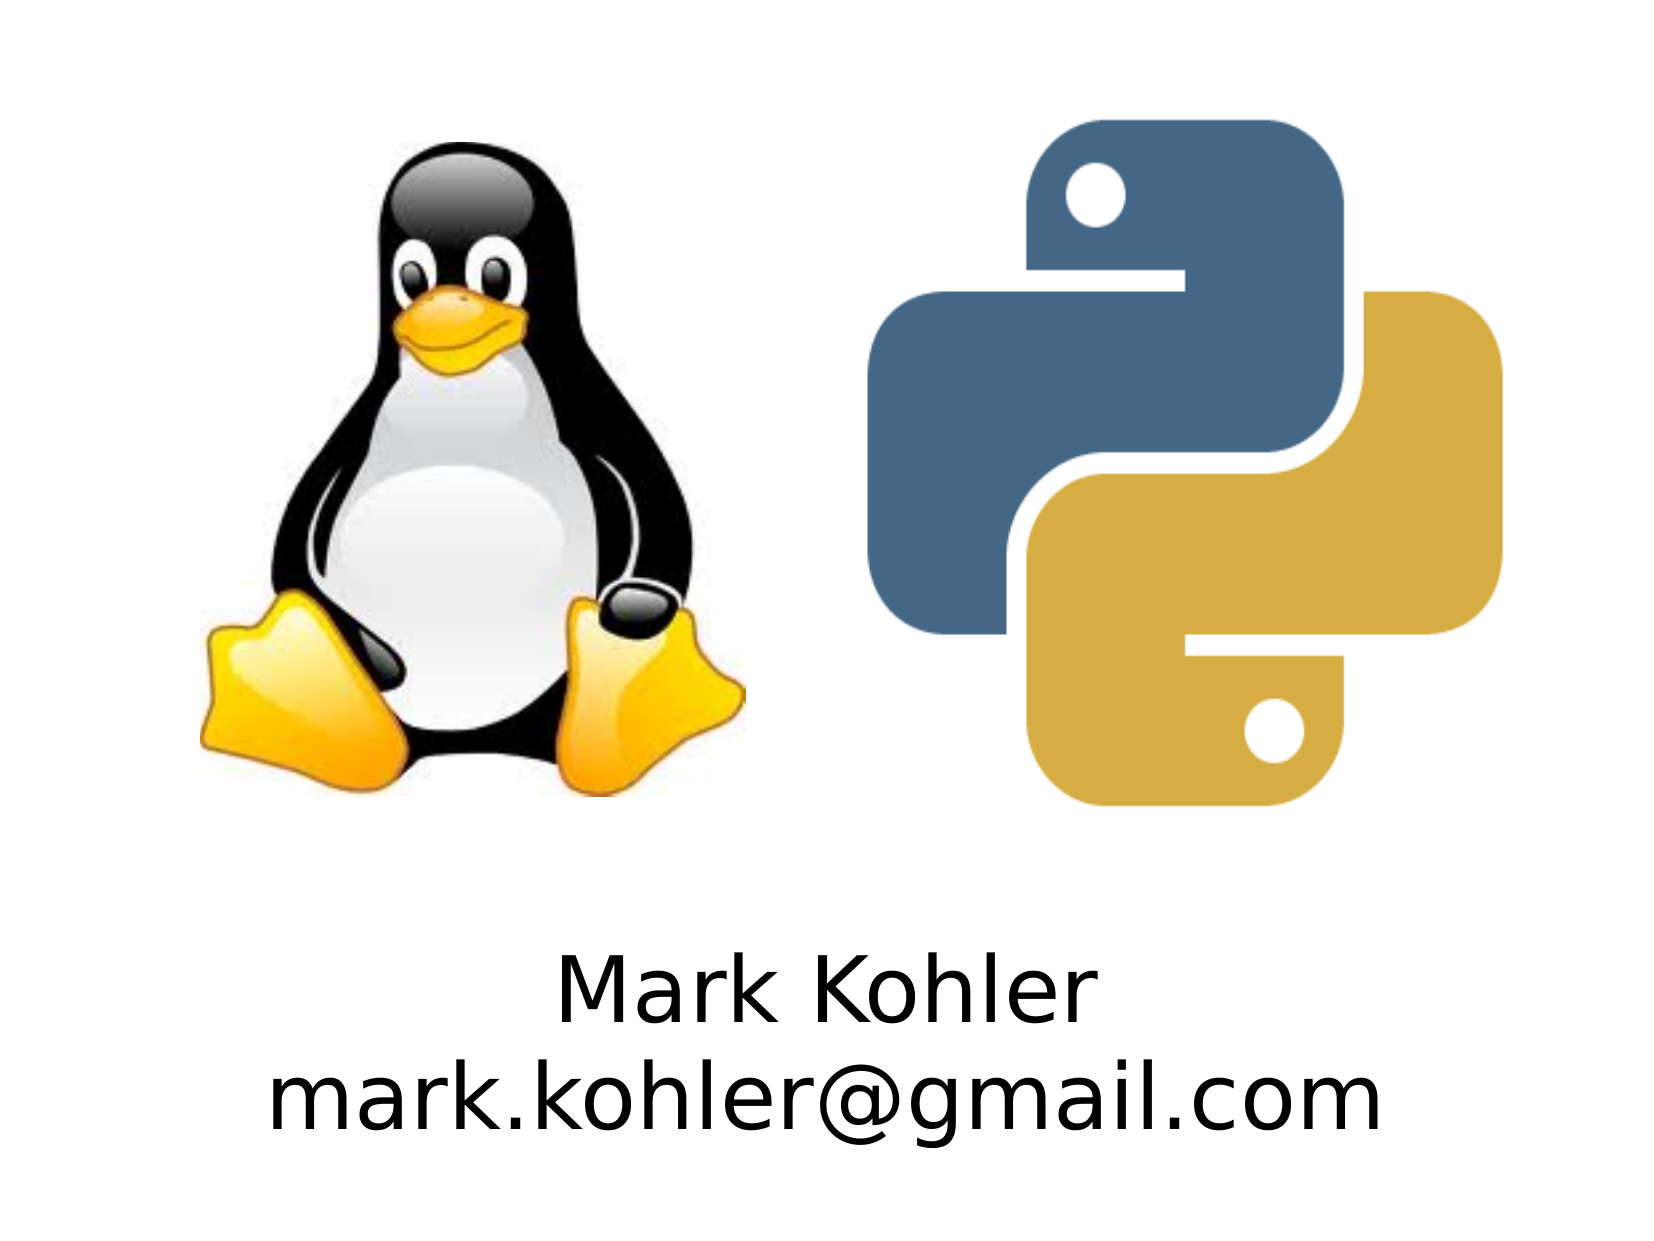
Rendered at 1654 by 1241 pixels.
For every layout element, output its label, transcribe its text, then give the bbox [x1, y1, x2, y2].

title Mark Kohler mark.kohler@gmail.com [82, 937, 1571, 1152]
picture [200, 0, 1653, 948]
